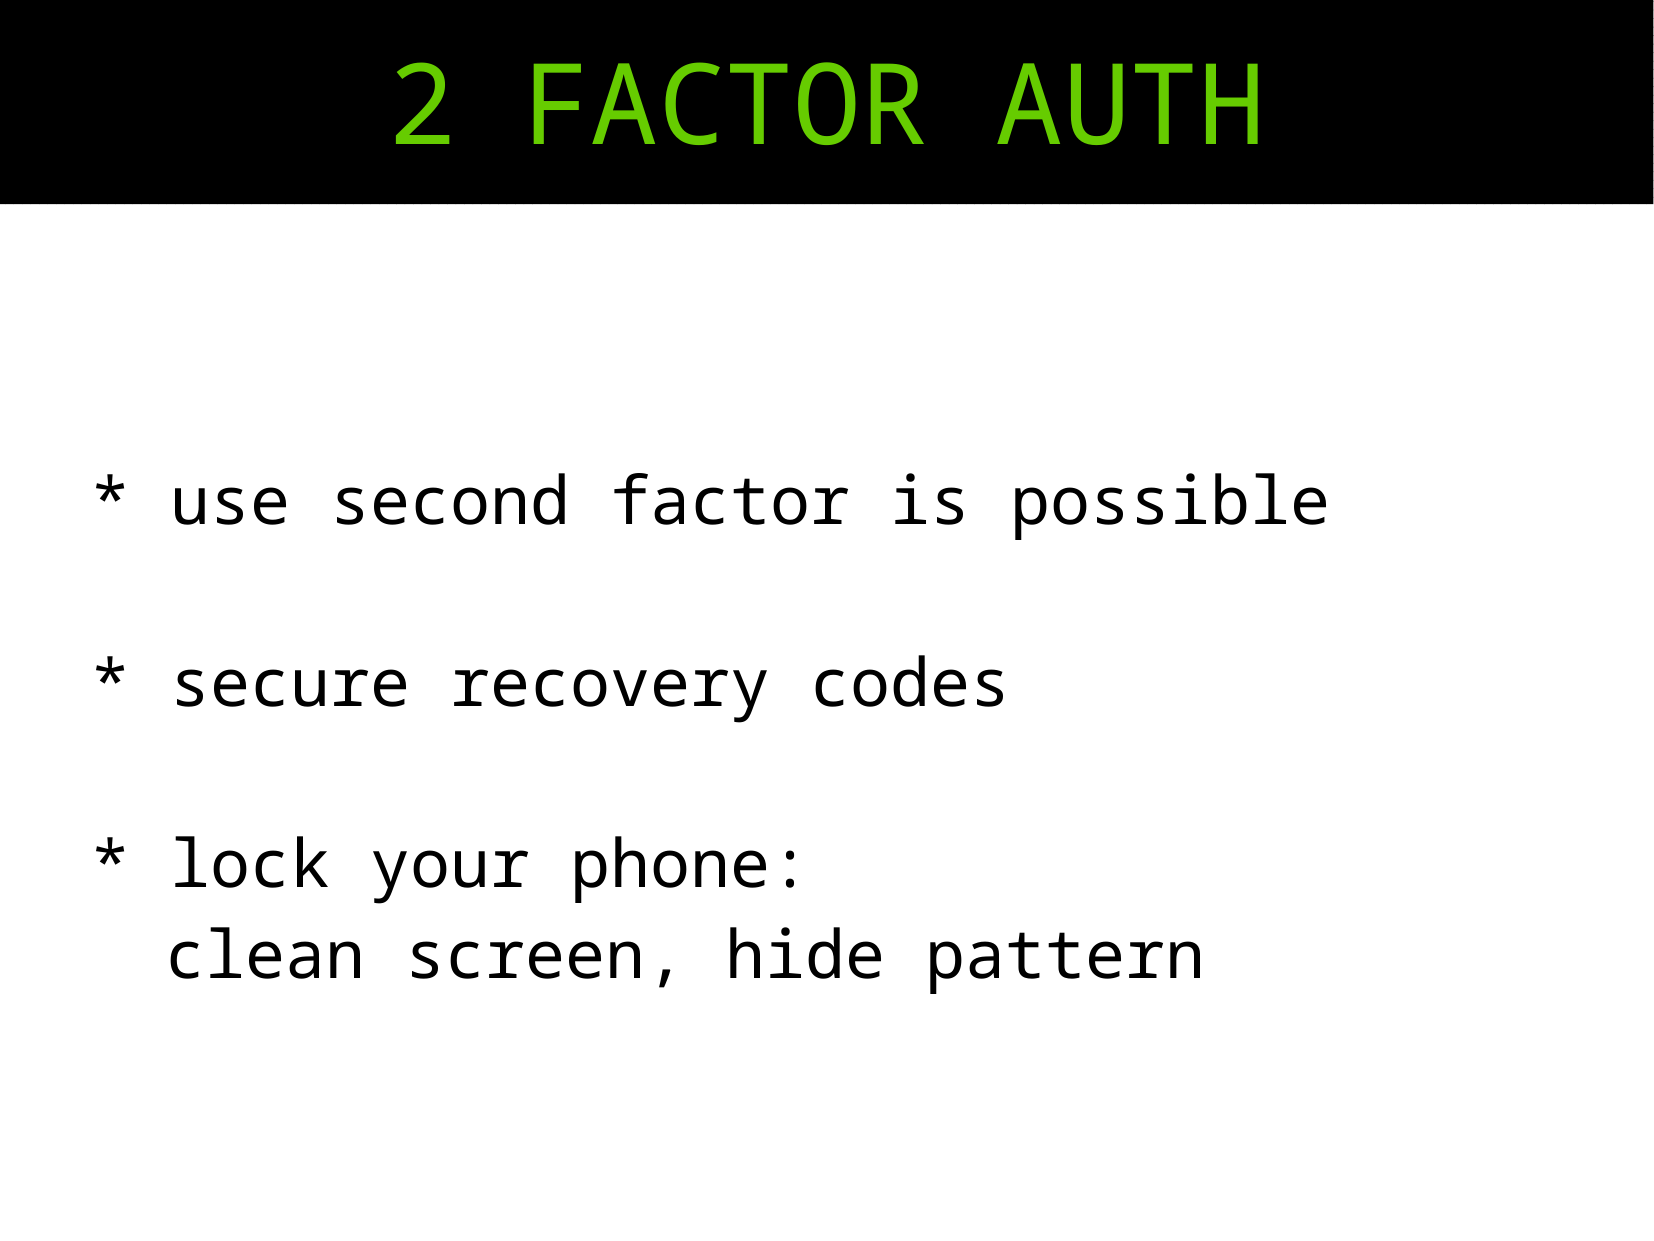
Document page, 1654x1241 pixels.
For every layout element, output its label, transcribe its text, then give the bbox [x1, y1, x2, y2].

subtitle * use second factor is possible * secure recovery codes * lock your phone: clean screen, hide pattern [90, 305, 1621, 1146]
title 2 FACTOR AUTH [0, 0, 1654, 205]
